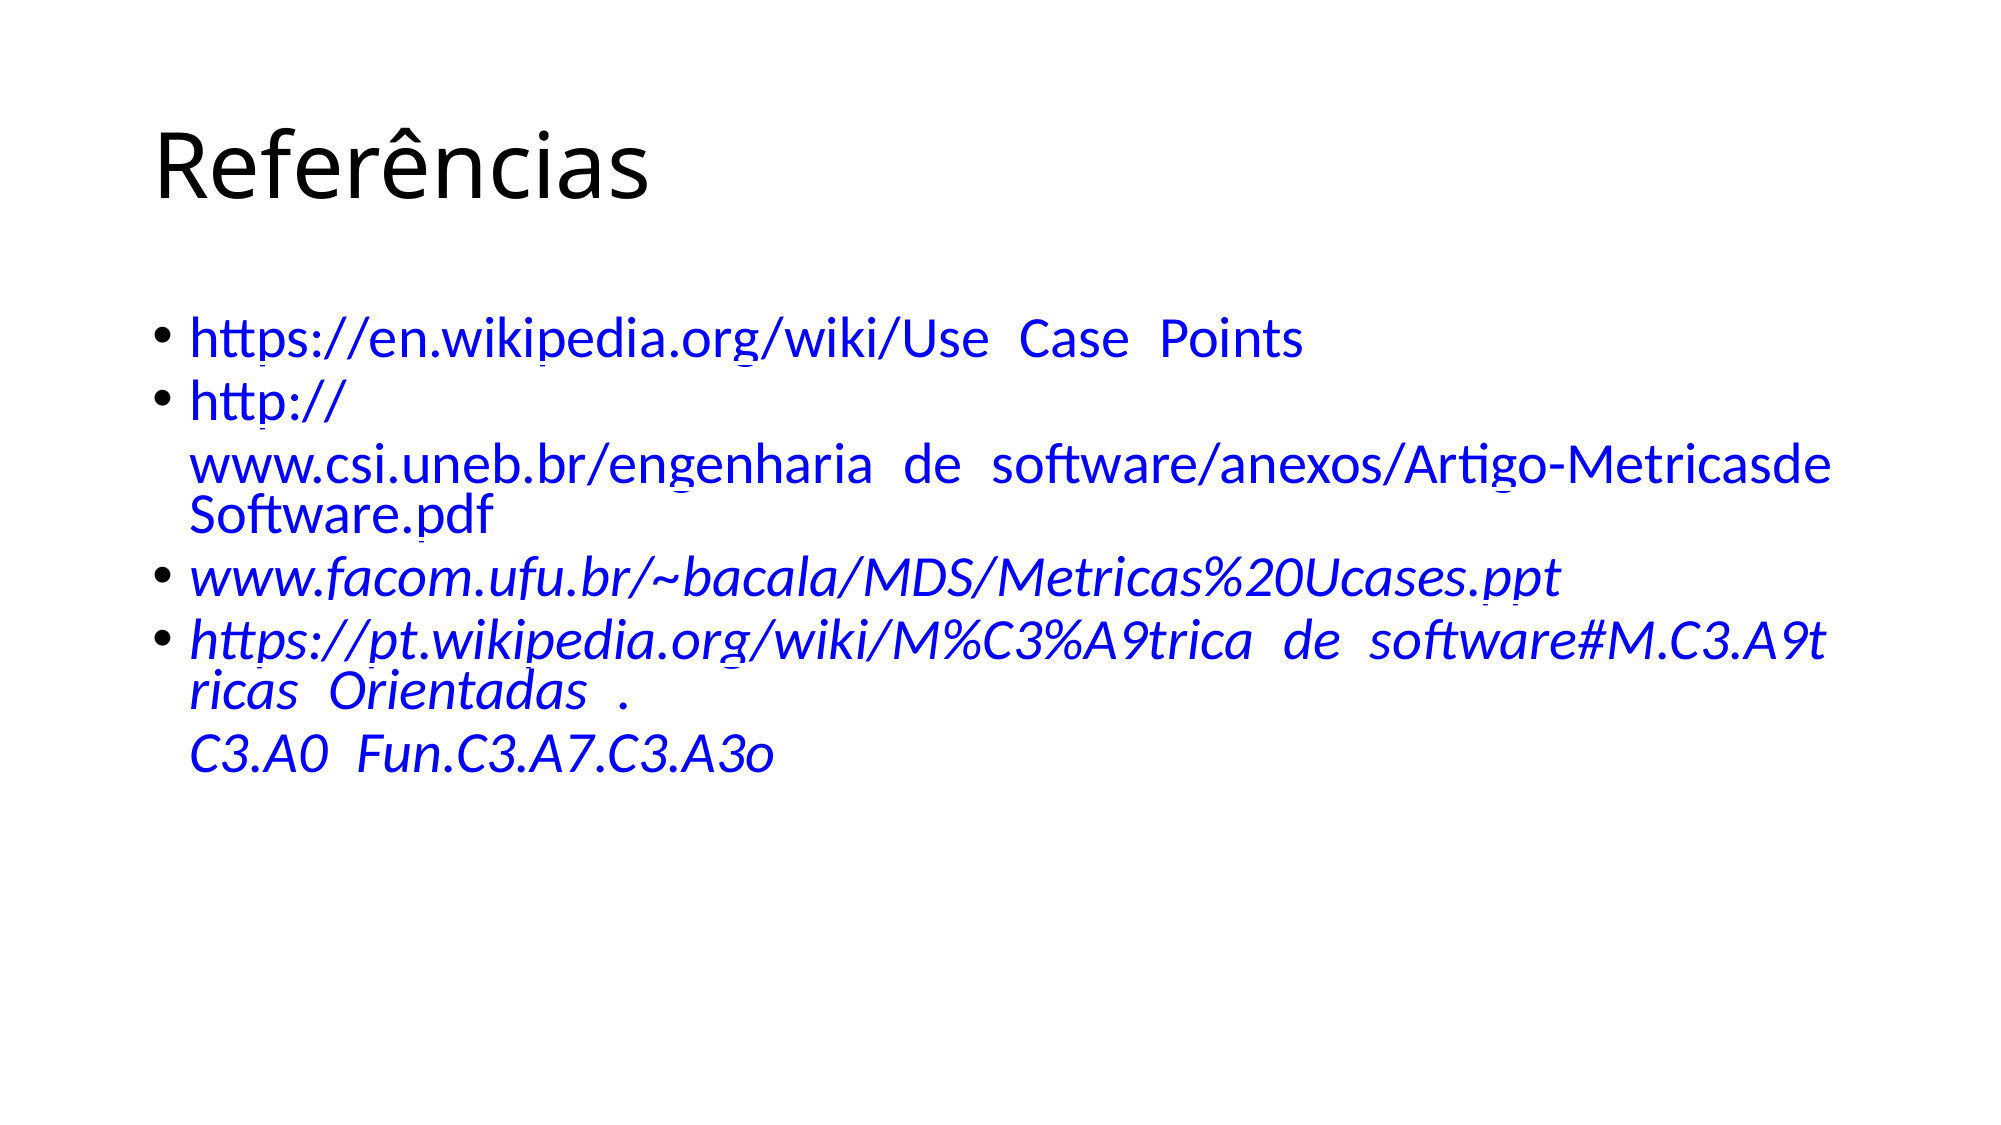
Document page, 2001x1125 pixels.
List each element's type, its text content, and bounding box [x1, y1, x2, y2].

text_box Referências [137, 59, 1863, 278]
text_box https://en.wikipedia.org/wiki/Use_Case_Points http://www.csi.uneb.br/engenharia_de_software/anexos/Artigo-MetricasdeSoftware.pdf www.facom.ufu.br/~bacala/MDS/Metricas%20Ucases.ppt https://pt.wikipedia.org/wiki/M%C3%A9trica_de_software#M.C3.A9tricas_Orientadas_.C3.A0_Fun.C3.A7.C3.A3o [137, 299, 1863, 1014]
